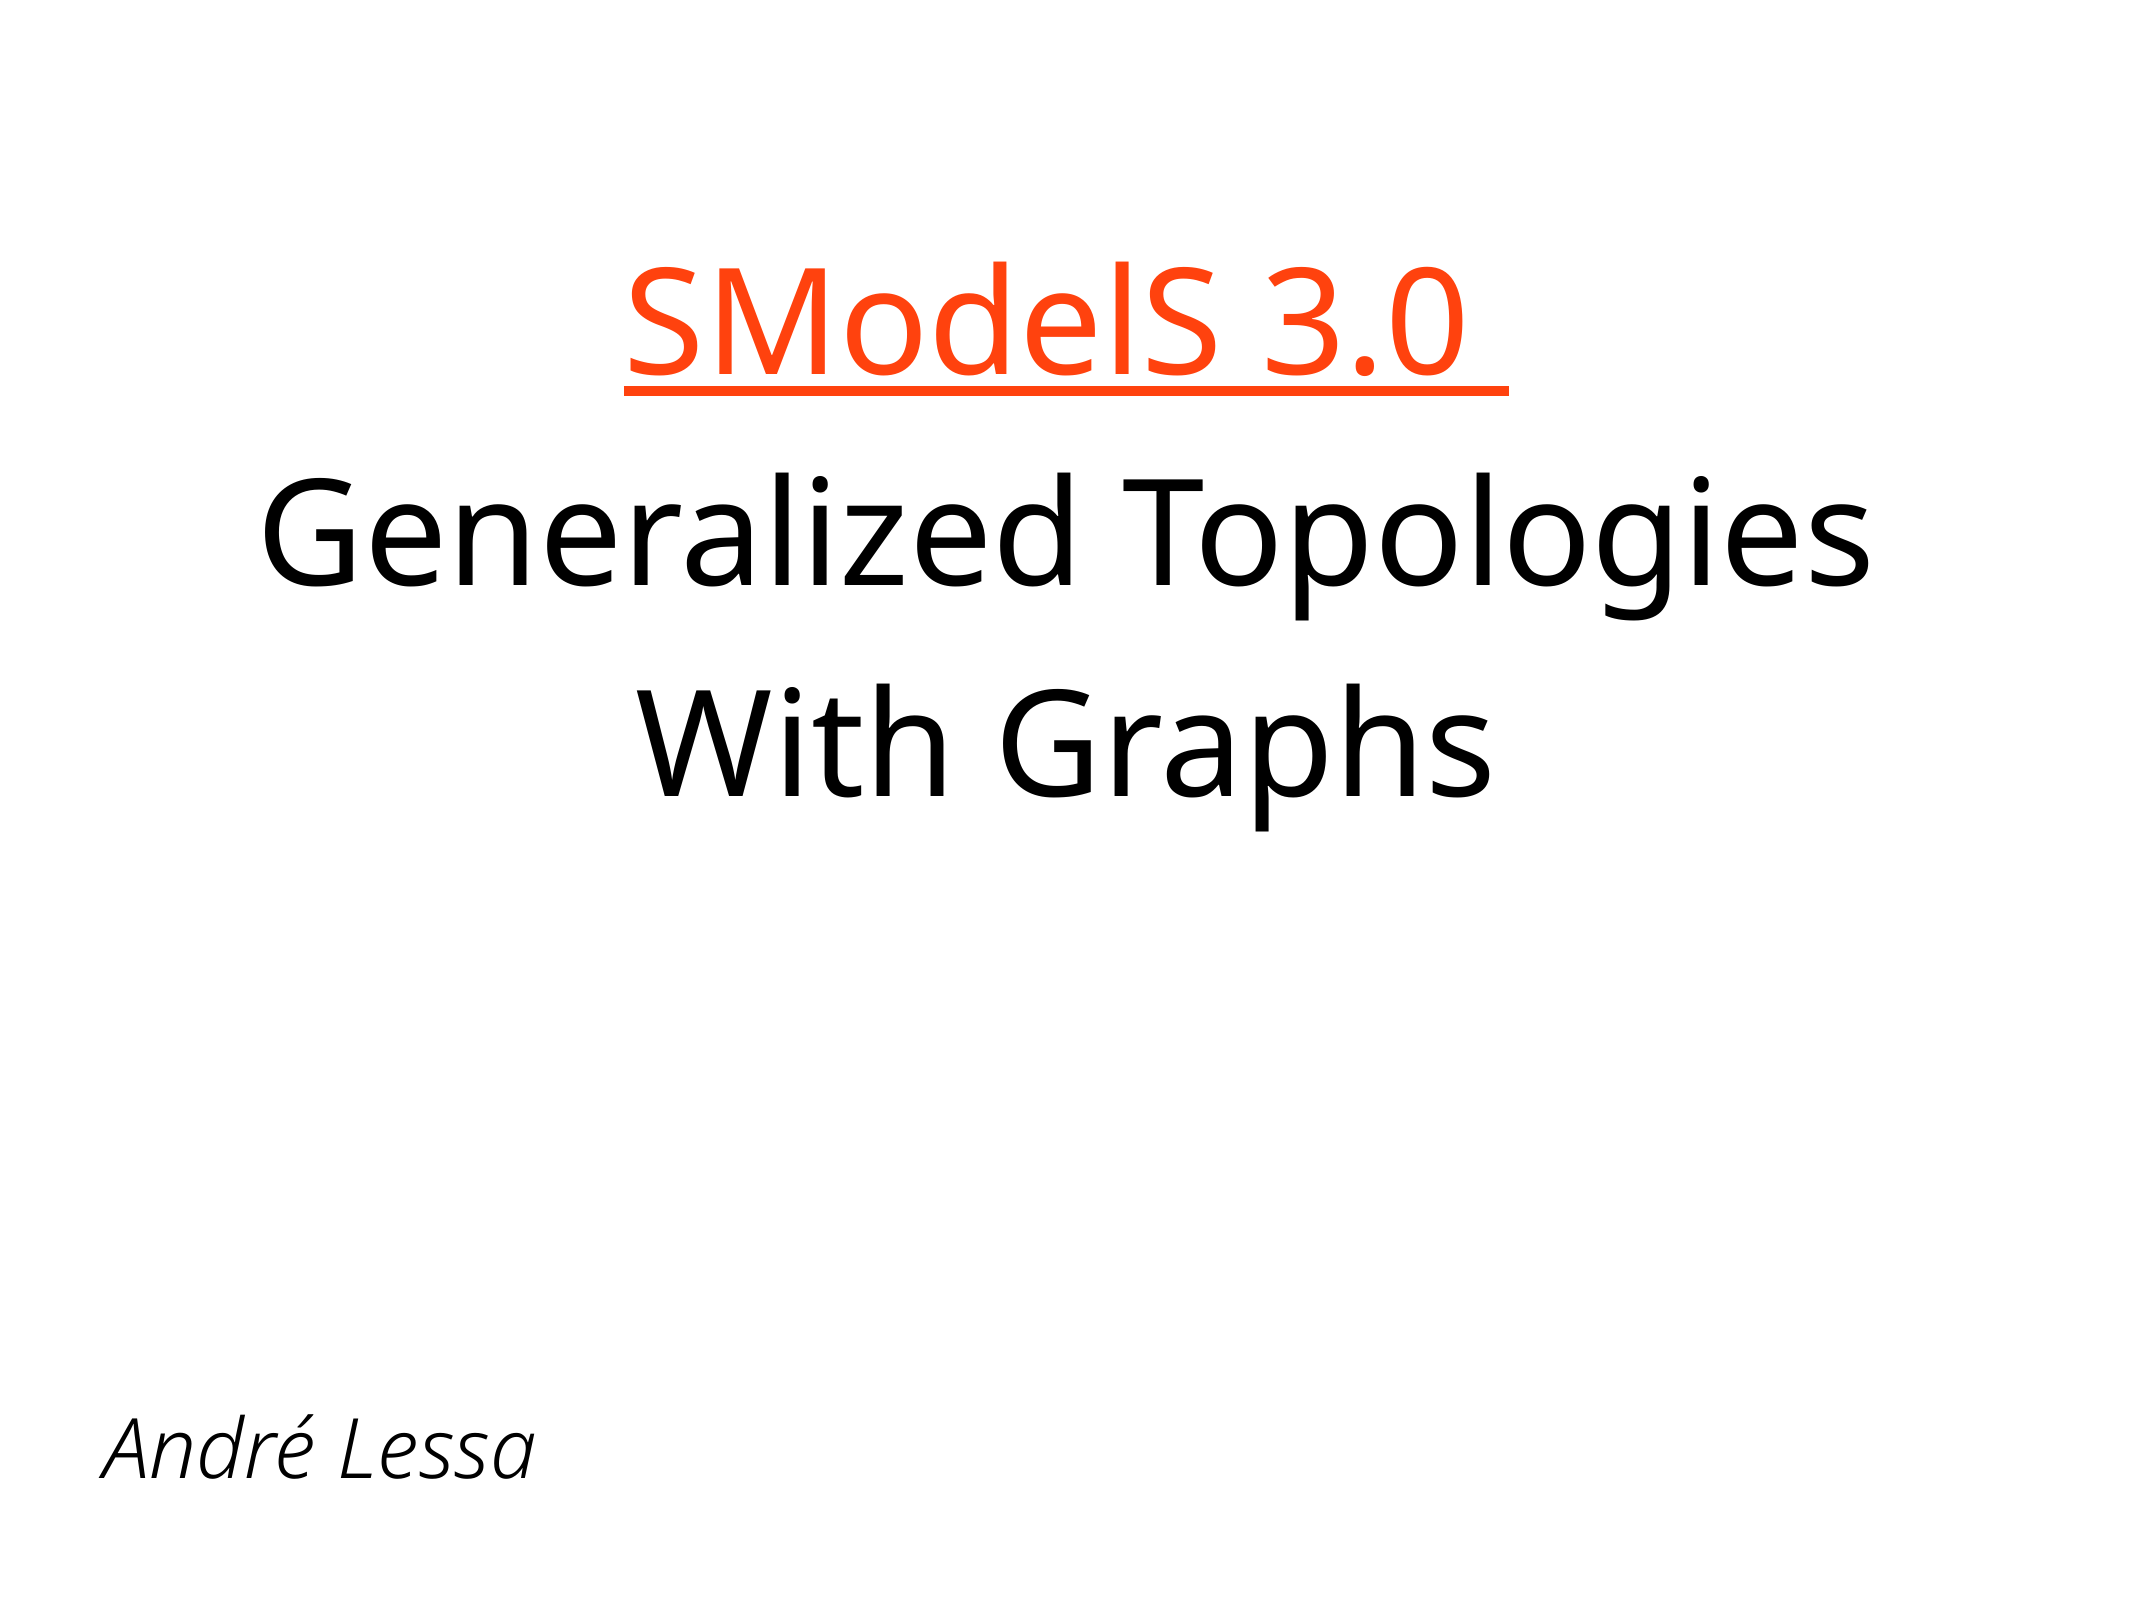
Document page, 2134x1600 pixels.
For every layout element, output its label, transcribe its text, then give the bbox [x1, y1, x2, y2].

text_box SModelS 3.0 Generalized Topologies With Graphs [121, 216, 2012, 837]
text_box André Lessa [88, 1381, 628, 1512]
